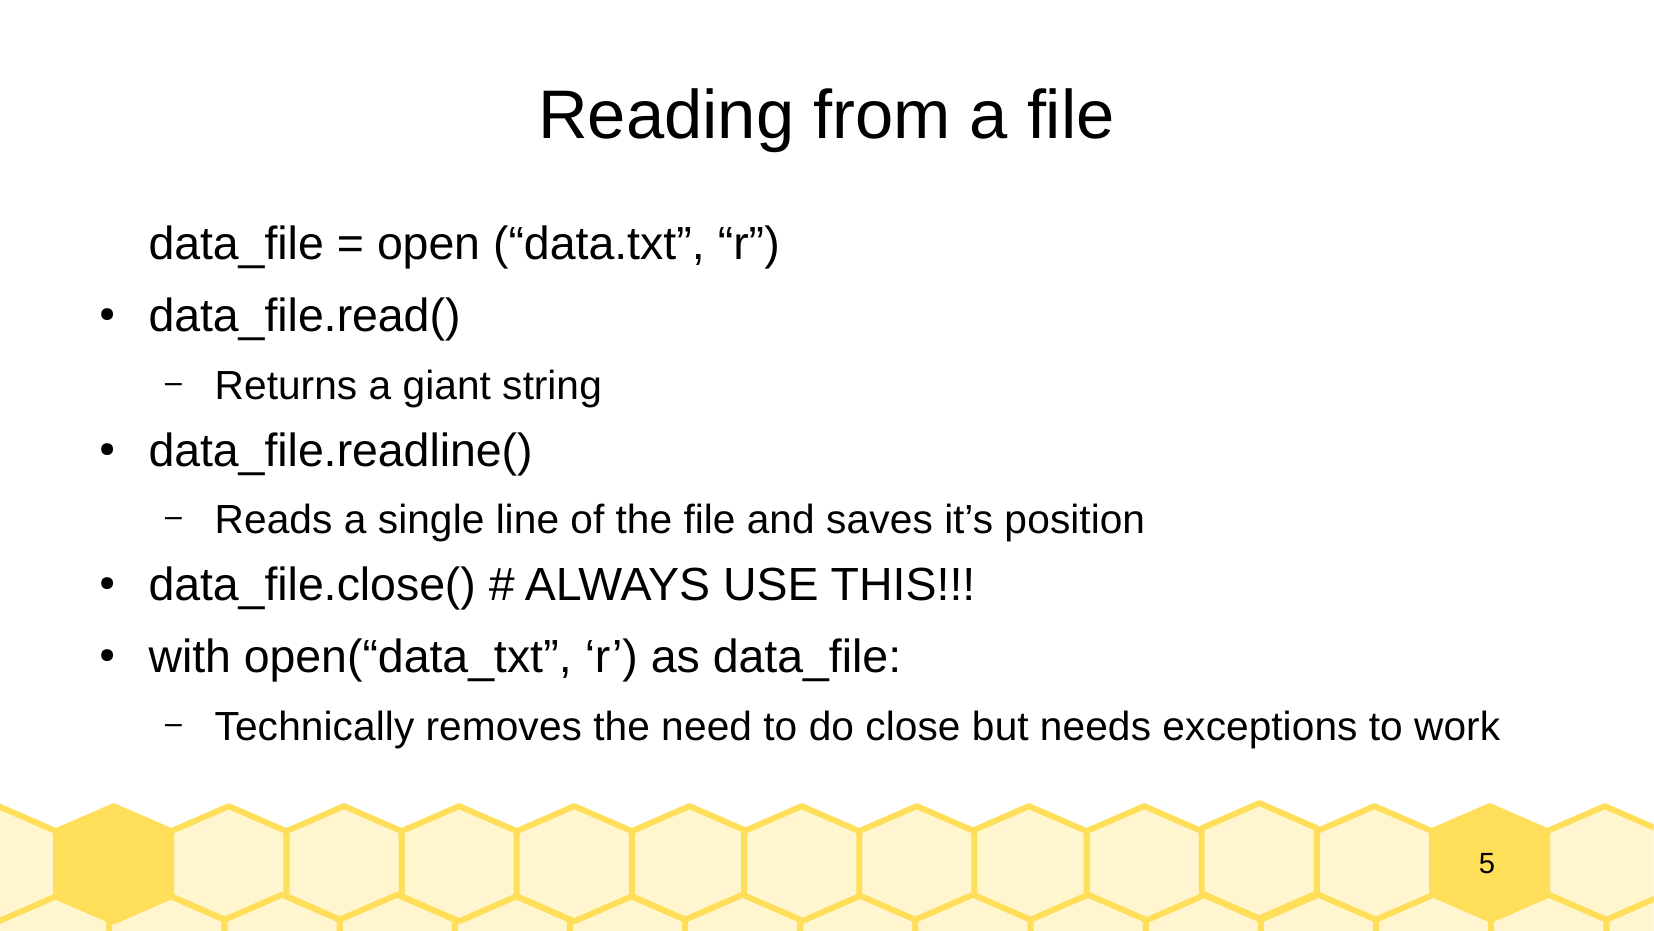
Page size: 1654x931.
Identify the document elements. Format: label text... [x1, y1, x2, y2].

list data_file = open (“data.txt”, “r”) data_file.read() Returns a giant string data_file.readline() Reads a single line of the file and saves it’s position data_file.close() # ALWAYS USE THIS!!! with open(“data_txt”, ‘r’) as data_file: Technically removes the need to do close but needs exceptions to work [82, 217, 1571, 758]
title Reading from a file [82, 37, 1571, 193]
